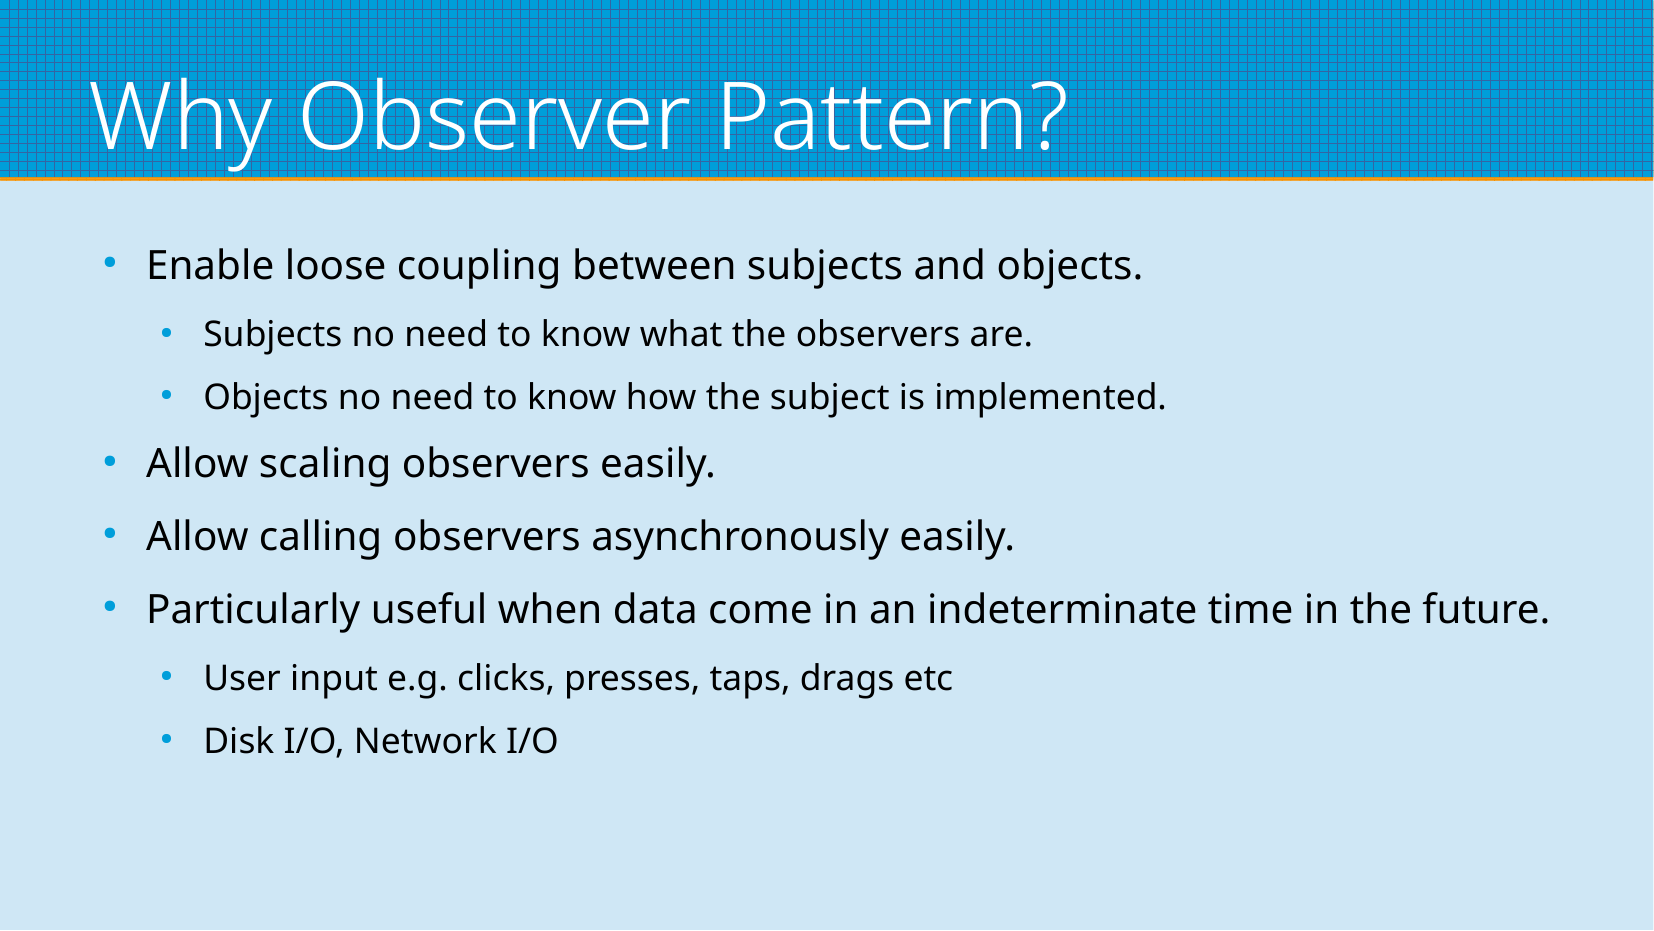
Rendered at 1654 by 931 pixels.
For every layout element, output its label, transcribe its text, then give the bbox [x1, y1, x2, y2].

list Enable loose coupling between subjects and objects. Subjects no need to know what the observers are. Objects no need to know how the subject is implemented. Allow scaling observers easily. Allow calling observers asynchronously easily. Particularly useful when data come in an indeterminate time in the future. User input e.g. clicks, presses, taps, drags etc Disk I/O, Network I/O [88, 236, 1565, 813]
title Why Observer Pattern? [88, 14, 1565, 178]
